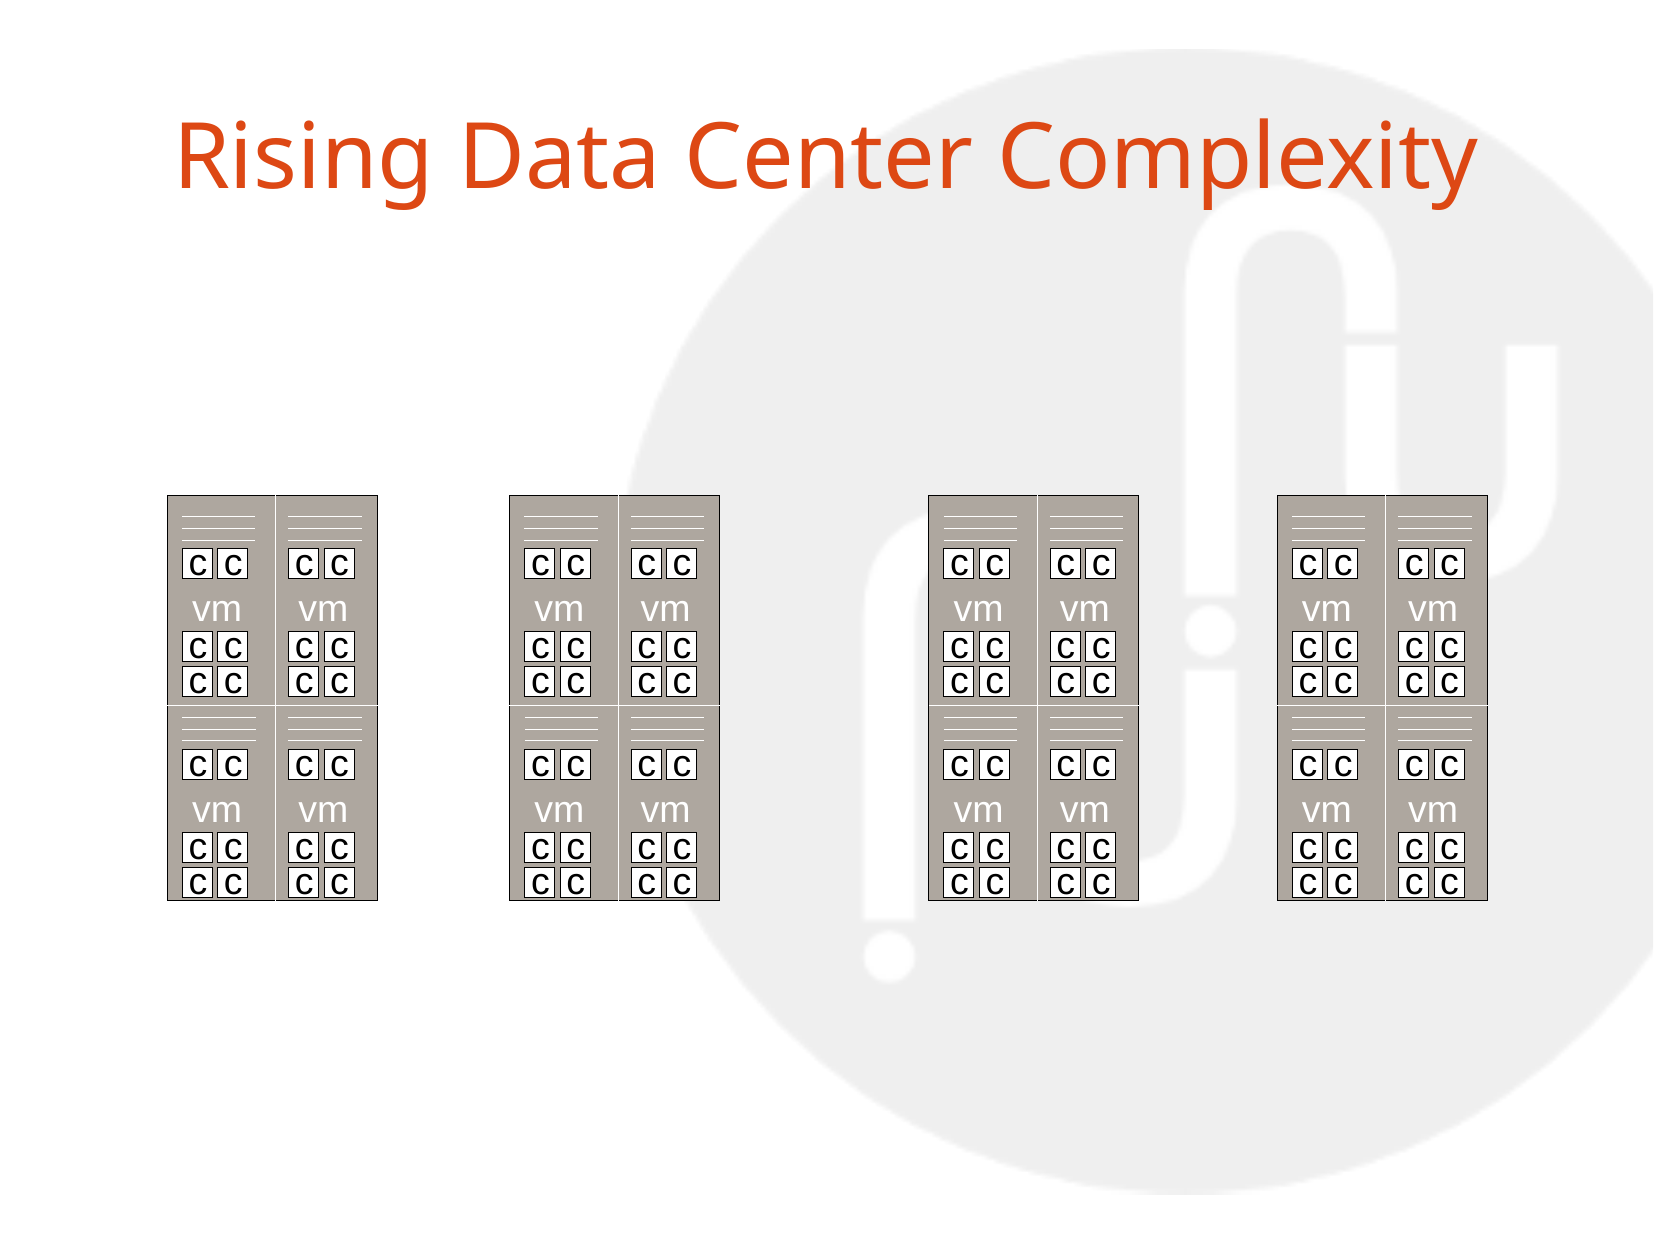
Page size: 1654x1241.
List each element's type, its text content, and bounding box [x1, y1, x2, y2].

text_box c [1319, 652, 1368, 710]
text_box c [516, 735, 551, 792]
text_box c [280, 735, 315, 792]
text_box c [516, 817, 551, 853]
text_box c [657, 616, 707, 652]
text_box c [622, 534, 657, 592]
text_box c [1077, 853, 1126, 911]
text_box c [1077, 534, 1126, 592]
picture [614, 49, 1654, 1195]
text_box [1038, 495, 1139, 705]
text_box [619, 706, 720, 901]
text_box c [173, 817, 209, 853]
text_box vm [1287, 792, 1367, 817]
text_box c [657, 534, 707, 592]
text_box c [1389, 652, 1425, 710]
text_box c [657, 817, 707, 853]
text_box c [551, 652, 601, 710]
text_box c [1077, 817, 1126, 853]
text_box vm [625, 792, 706, 817]
text_box c [280, 652, 315, 710]
text_box c [1425, 534, 1474, 592]
text_box c [1283, 616, 1319, 652]
text_box c [935, 817, 970, 853]
text_box c [173, 616, 209, 652]
text_box c [1389, 616, 1425, 652]
text_box c [935, 534, 970, 592]
text_box c [1077, 652, 1126, 710]
text_box vm [283, 792, 364, 817]
text_box c [1041, 817, 1077, 853]
text_box c [209, 652, 258, 710]
text_box c [1425, 652, 1474, 710]
text_box c [657, 735, 707, 792]
text_box c [1041, 534, 1077, 592]
text_box vm [1045, 592, 1125, 616]
text_box c [551, 534, 601, 592]
text_box c [173, 735, 209, 792]
text_box vm [1045, 792, 1125, 817]
text_box c [551, 735, 601, 792]
text_box [276, 495, 378, 705]
text_box vm [1287, 592, 1367, 616]
text_box c [315, 735, 364, 792]
text_box [1386, 706, 1488, 901]
text_box [1386, 495, 1488, 705]
text_box c [1389, 817, 1425, 853]
text_box vm [938, 592, 1019, 616]
text_box c [516, 616, 551, 652]
text_box c [315, 534, 364, 592]
text_box vm [519, 592, 600, 616]
text_box c [209, 735, 258, 792]
text_box c [516, 652, 551, 710]
text_box c [280, 616, 315, 652]
text_box [167, 495, 275, 705]
text_box c [970, 616, 1020, 652]
text_box c [173, 853, 209, 911]
text_box c [209, 817, 258, 853]
text_box c [315, 817, 364, 853]
text_box c [657, 652, 707, 710]
text_box c [1077, 616, 1126, 652]
text_box vm [283, 592, 364, 616]
text_box [928, 495, 1037, 901]
text_box [1277, 495, 1385, 705]
text_box c [280, 853, 315, 911]
text_box c [516, 534, 551, 592]
text_box c [1389, 735, 1425, 792]
text_box c [935, 652, 970, 710]
text_box c [1319, 817, 1368, 853]
text_box [509, 706, 618, 901]
text_box c [622, 616, 657, 652]
text_box c [657, 853, 707, 911]
text_box c [1041, 853, 1077, 911]
text_box c [1077, 735, 1126, 792]
text_box c [1425, 616, 1474, 652]
text_box c [1389, 534, 1425, 592]
text_box c [280, 817, 315, 853]
text_box c [1389, 853, 1425, 911]
text_box c [315, 652, 364, 710]
text_box [167, 706, 275, 901]
text_box c [1319, 735, 1368, 792]
text_box c [622, 652, 657, 710]
text_box c [516, 853, 551, 911]
text_box c [1283, 853, 1319, 911]
text_box c [622, 817, 657, 853]
text_box c [315, 616, 364, 652]
text_box c [1041, 735, 1077, 792]
text_box c [935, 616, 970, 652]
text_box c [1283, 817, 1319, 853]
text_box c [551, 616, 601, 652]
text_box [1038, 706, 1139, 901]
text_box c [1425, 817, 1474, 853]
text_box vm [625, 592, 706, 616]
text_box c [1425, 853, 1474, 911]
text_box [1277, 706, 1385, 901]
text_box c [209, 853, 258, 911]
text_box c [1283, 735, 1319, 792]
text_box c [1283, 534, 1319, 592]
text_box c [1319, 616, 1368, 652]
title Rising Data Center Complexity [82, 49, 1571, 257]
text_box c [970, 817, 1020, 853]
text_box c [622, 735, 657, 792]
text_box vm [177, 592, 257, 616]
text_box c [970, 735, 1020, 792]
text_box c [315, 853, 364, 911]
text_box c [935, 735, 970, 792]
text_box vm [938, 792, 1019, 817]
text_box c [970, 652, 1020, 710]
text_box vm [1393, 592, 1474, 616]
text_box c [173, 534, 209, 592]
text_box c [551, 817, 601, 853]
text_box c [209, 616, 258, 652]
text_box c [1319, 534, 1368, 592]
text_box [509, 495, 618, 705]
text_box vm [519, 792, 600, 817]
text_box c [1319, 853, 1368, 911]
text_box c [280, 534, 315, 592]
text_box c [1041, 616, 1077, 652]
text_box c [1041, 652, 1077, 710]
text_box [619, 495, 720, 705]
text_box c [935, 853, 970, 911]
text_box c [551, 853, 601, 911]
text_box vm [1393, 792, 1474, 817]
text_box vm [177, 792, 257, 817]
text_box c [970, 853, 1020, 911]
text_box c [1283, 652, 1319, 710]
text_box c [622, 853, 657, 911]
text_box c [209, 534, 258, 592]
text_box c [173, 652, 209, 710]
text_box [276, 706, 378, 901]
text_box c [970, 534, 1020, 592]
text_box c [1425, 735, 1474, 792]
